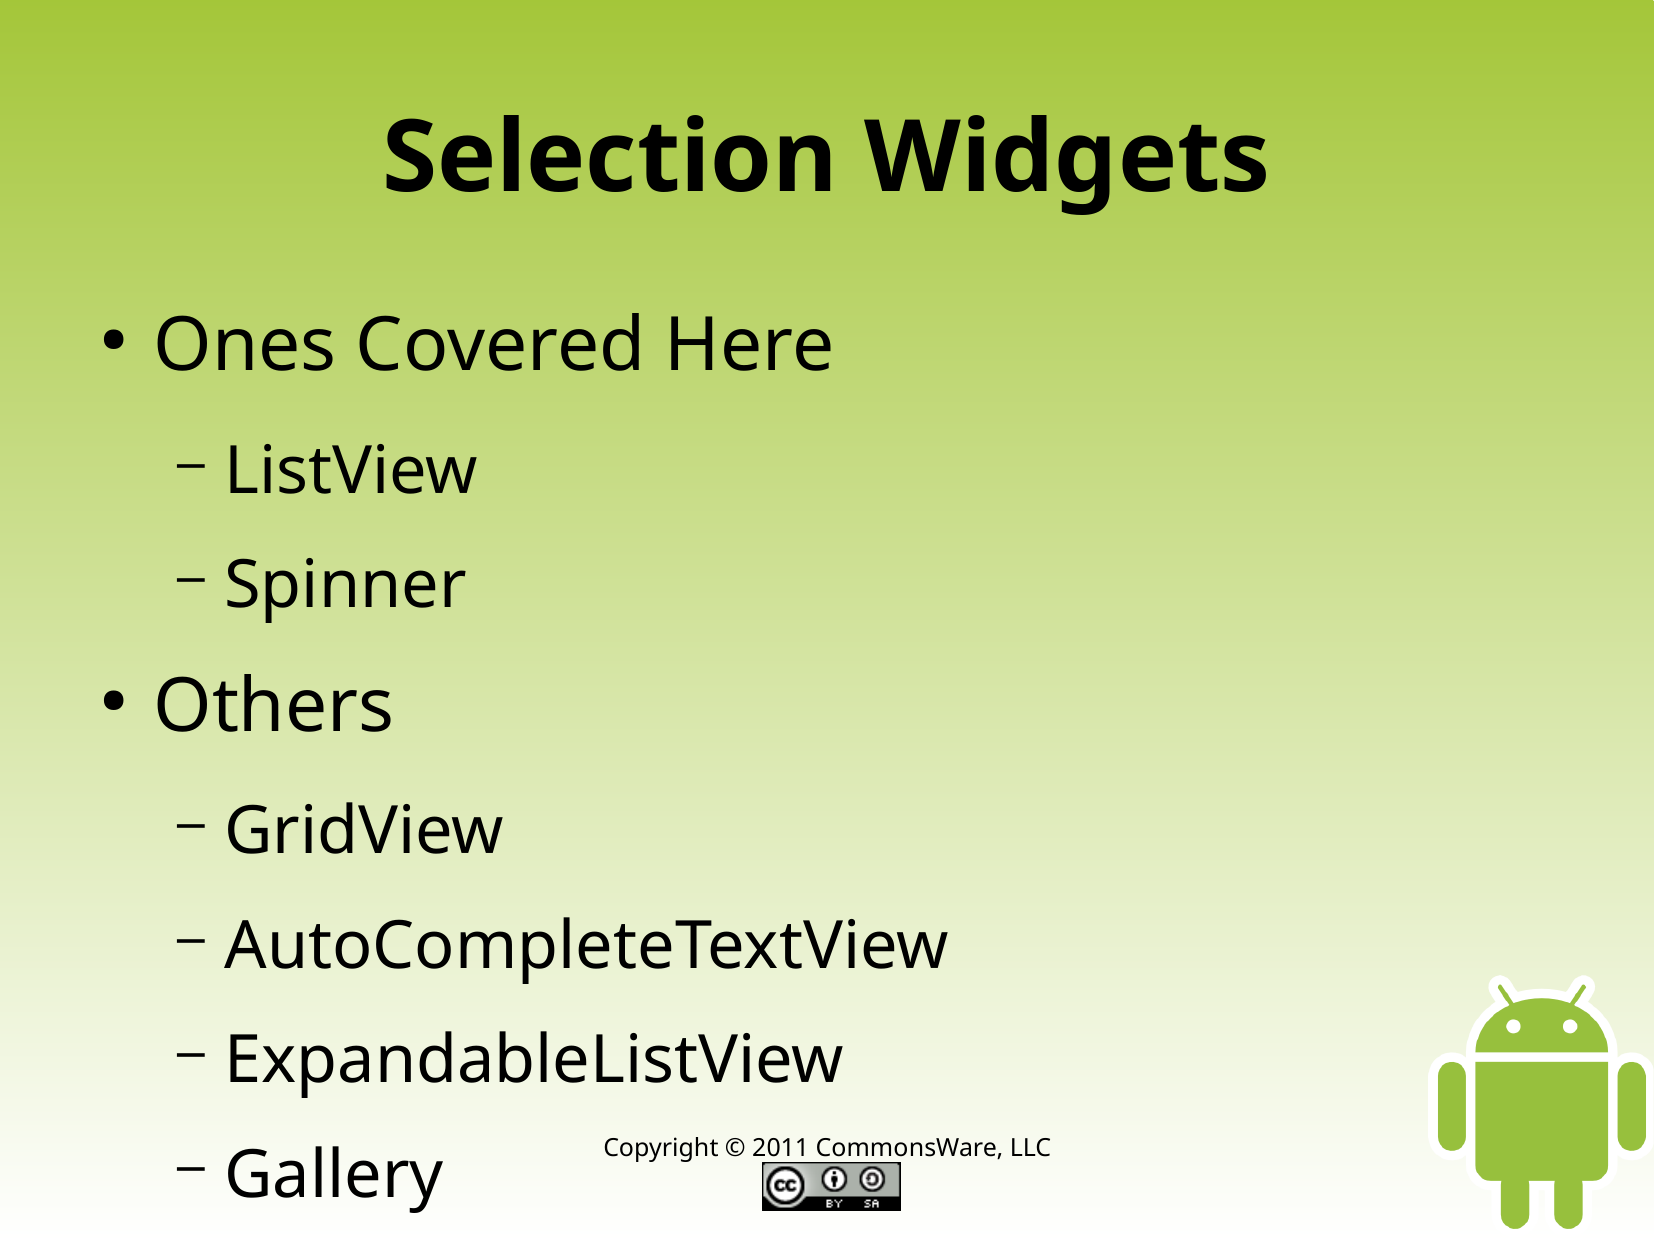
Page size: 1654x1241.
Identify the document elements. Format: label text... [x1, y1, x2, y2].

title Selection Widgets [82, 49, 1571, 257]
picture [1428, 975, 1654, 1238]
picture [762, 1162, 901, 1211]
list Ones Covered Here ListView Spinner Others GridView AutoCompleteTextView ExpandableListView Gallery [82, 290, 1571, 1140]
